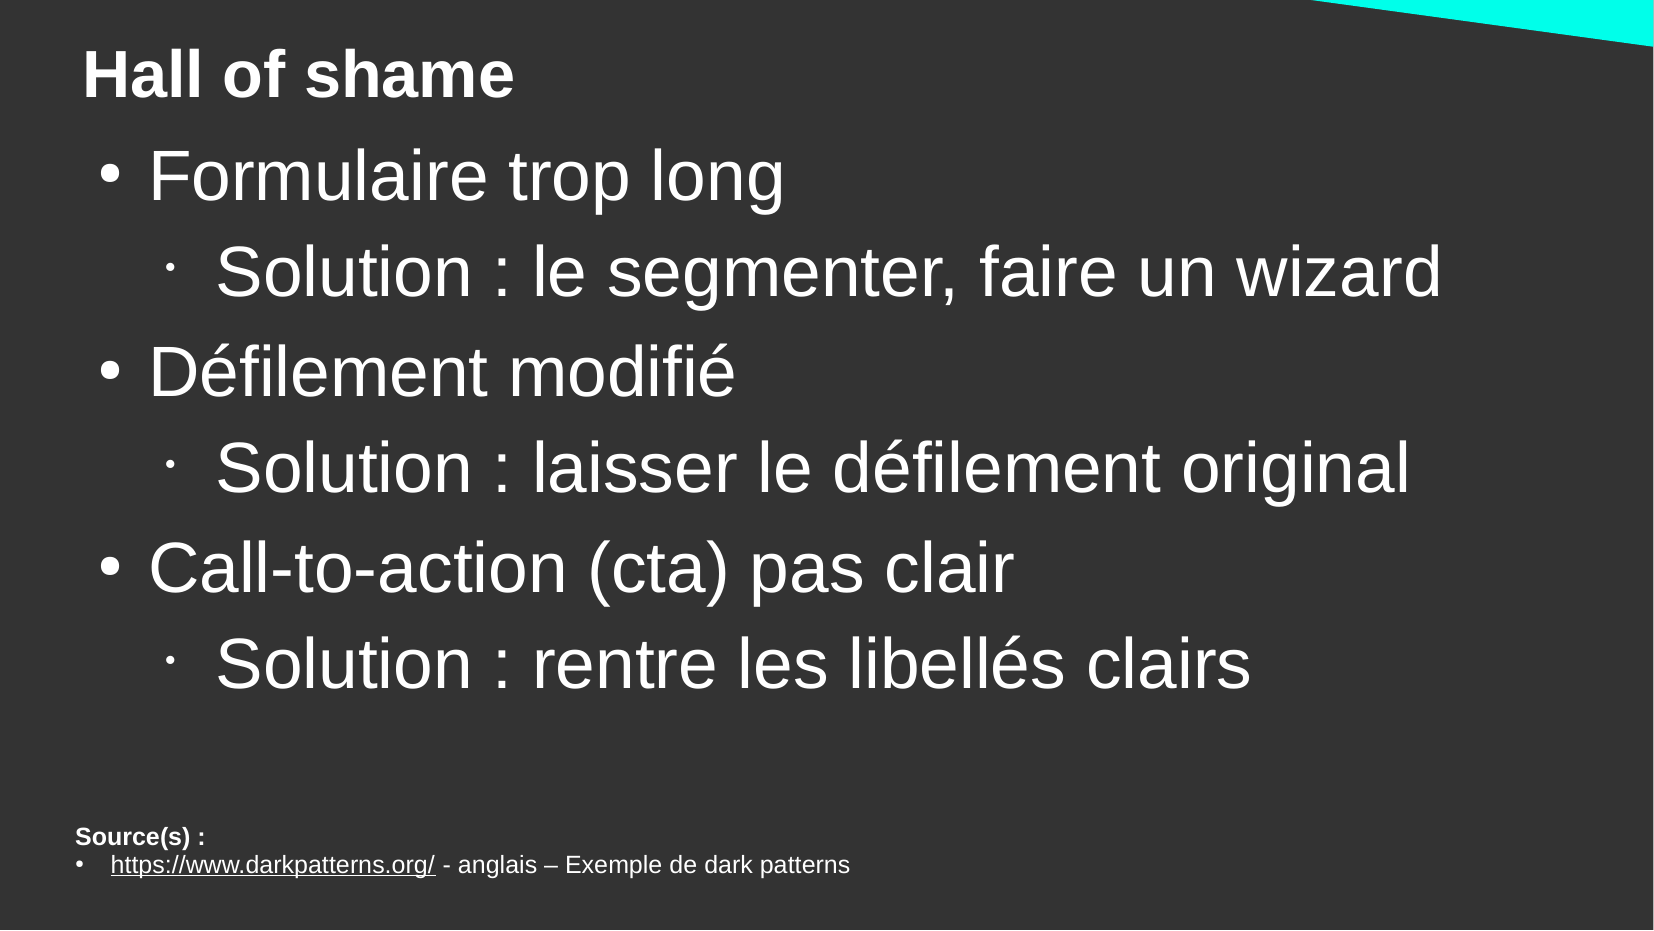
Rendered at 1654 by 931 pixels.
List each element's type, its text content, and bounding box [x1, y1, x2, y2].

list Formulaire trop long Solution : le segmenter, faire un wizard Défilement modifié Solution : laisser le défilement original Call-to-action (cta) pas clair Solution : rentre les libellés clairs [80, 135, 1620, 709]
text_box Source(s) : https://www.darkpatterns.org/ - anglais – Exemple de dark patterns [60, 815, 1546, 898]
text_box [1311, 0, 1654, 47]
title Hall of shame [82, 37, 1571, 114]
